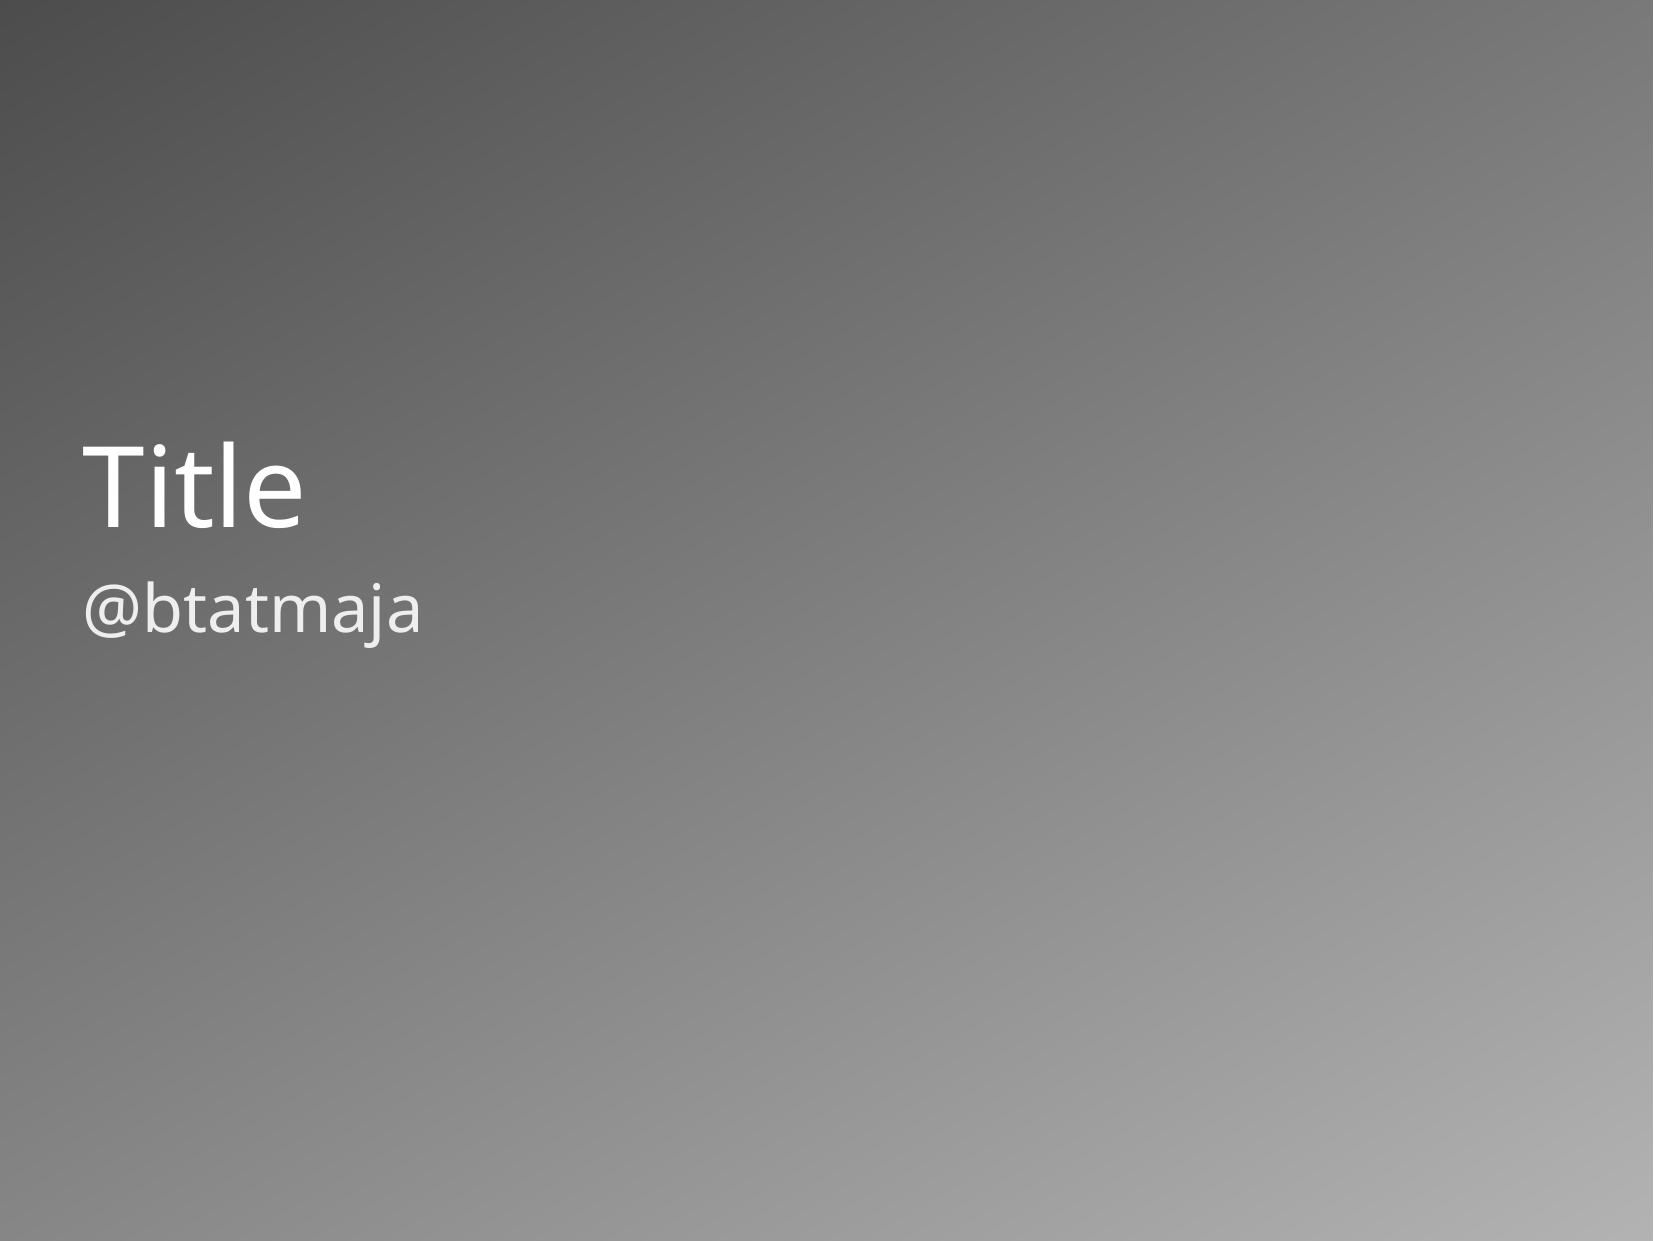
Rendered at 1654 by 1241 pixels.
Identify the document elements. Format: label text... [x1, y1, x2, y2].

subtitle Title @btatmaja [82, 49, 1571, 1010]
